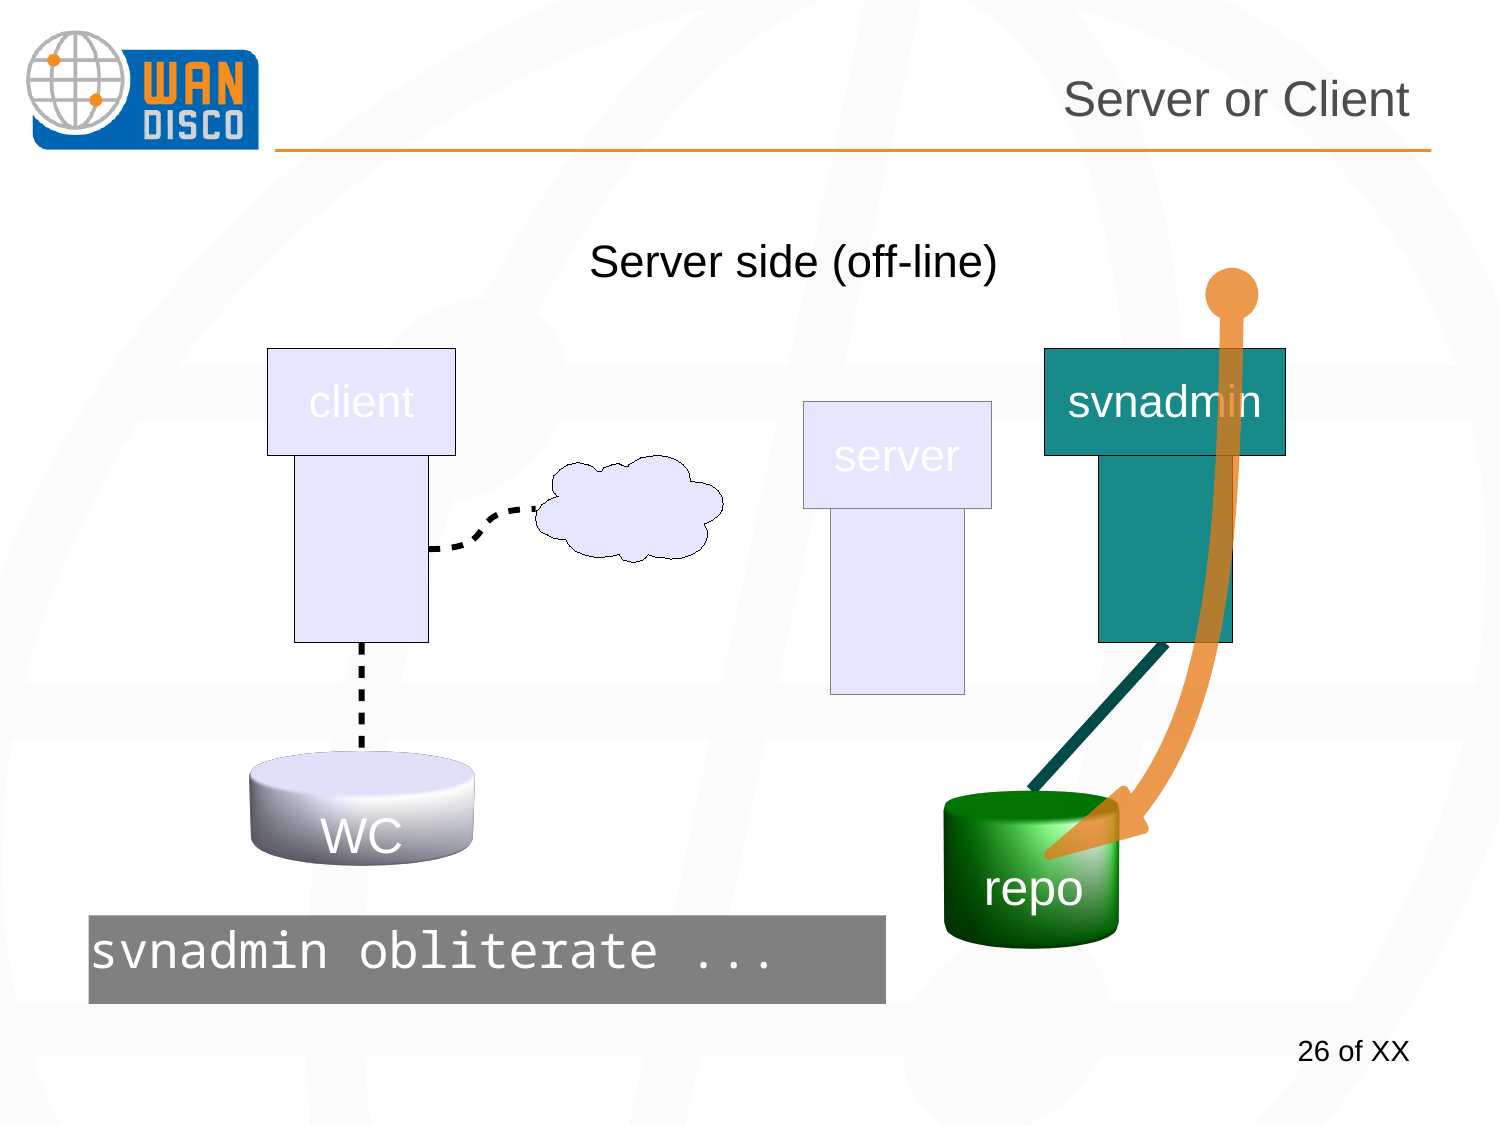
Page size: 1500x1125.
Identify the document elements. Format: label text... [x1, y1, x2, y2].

text_box svnadmin obliterate ... [88, 915, 886, 1004]
text_box [294, 455, 429, 643]
text_box [830, 508, 965, 695]
text_box client [267, 348, 456, 456]
text_box svnadmin [1240, 348, 1286, 456]
text_box [1098, 455, 1215, 643]
title Server or Client [265, 37, 1425, 156]
text_box server [803, 401, 992, 509]
picture [0, 0, 1500, 1125]
text_box [535, 455, 724, 563]
text_box [1219, 556, 1233, 643]
text_box svnadmin [1044, 348, 1219, 456]
text_box repo [943, 860, 1125, 916]
text_box Server side (off-line) [589, 236, 1304, 346]
text_box WC [242, 808, 482, 864]
